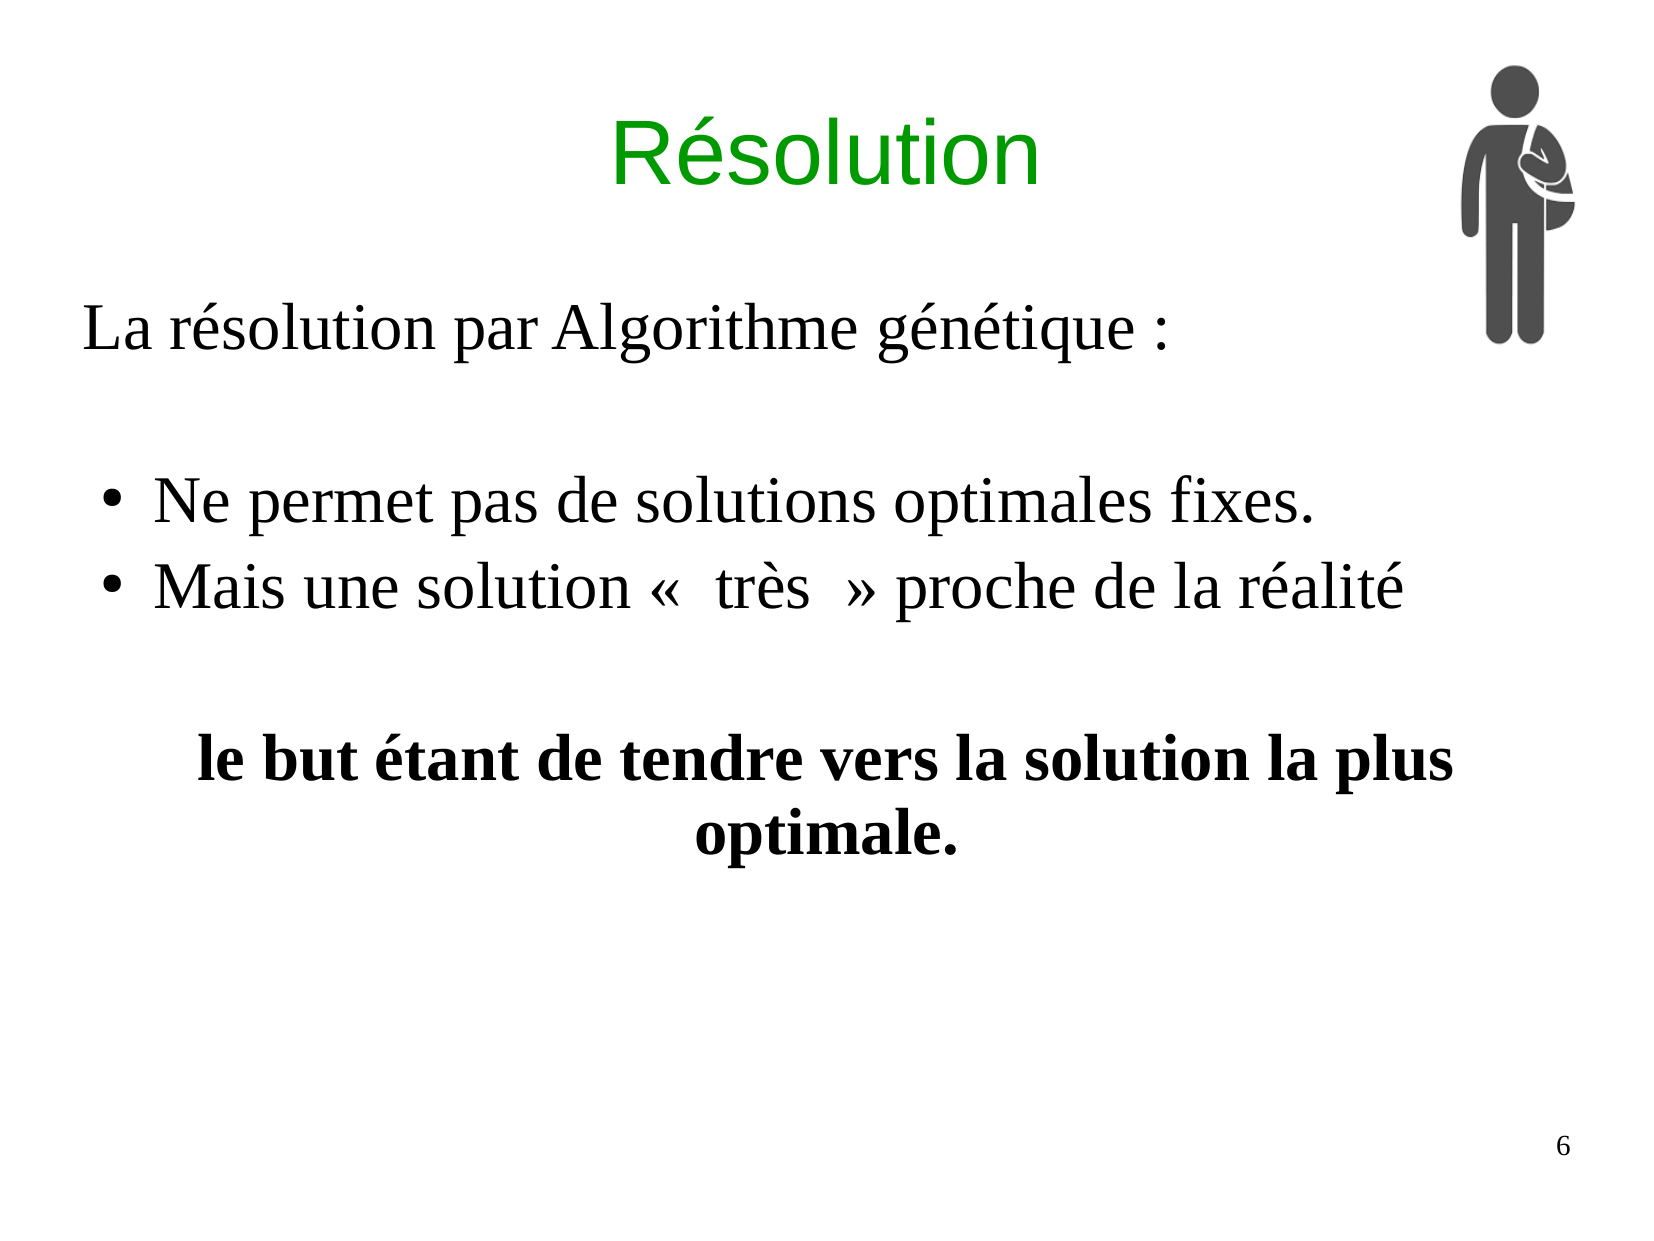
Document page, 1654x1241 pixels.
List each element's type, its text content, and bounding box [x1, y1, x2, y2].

list La résolution par Algorithme génétique : Ne permet pas de solutions optimales fixes. Mais une solution « très » proche de la réalité le but étant de tendre vers la solution la plus optimale. [82, 290, 1571, 1109]
title Résolution [82, 49, 1417, 257]
picture [1417, 49, 1619, 361]
